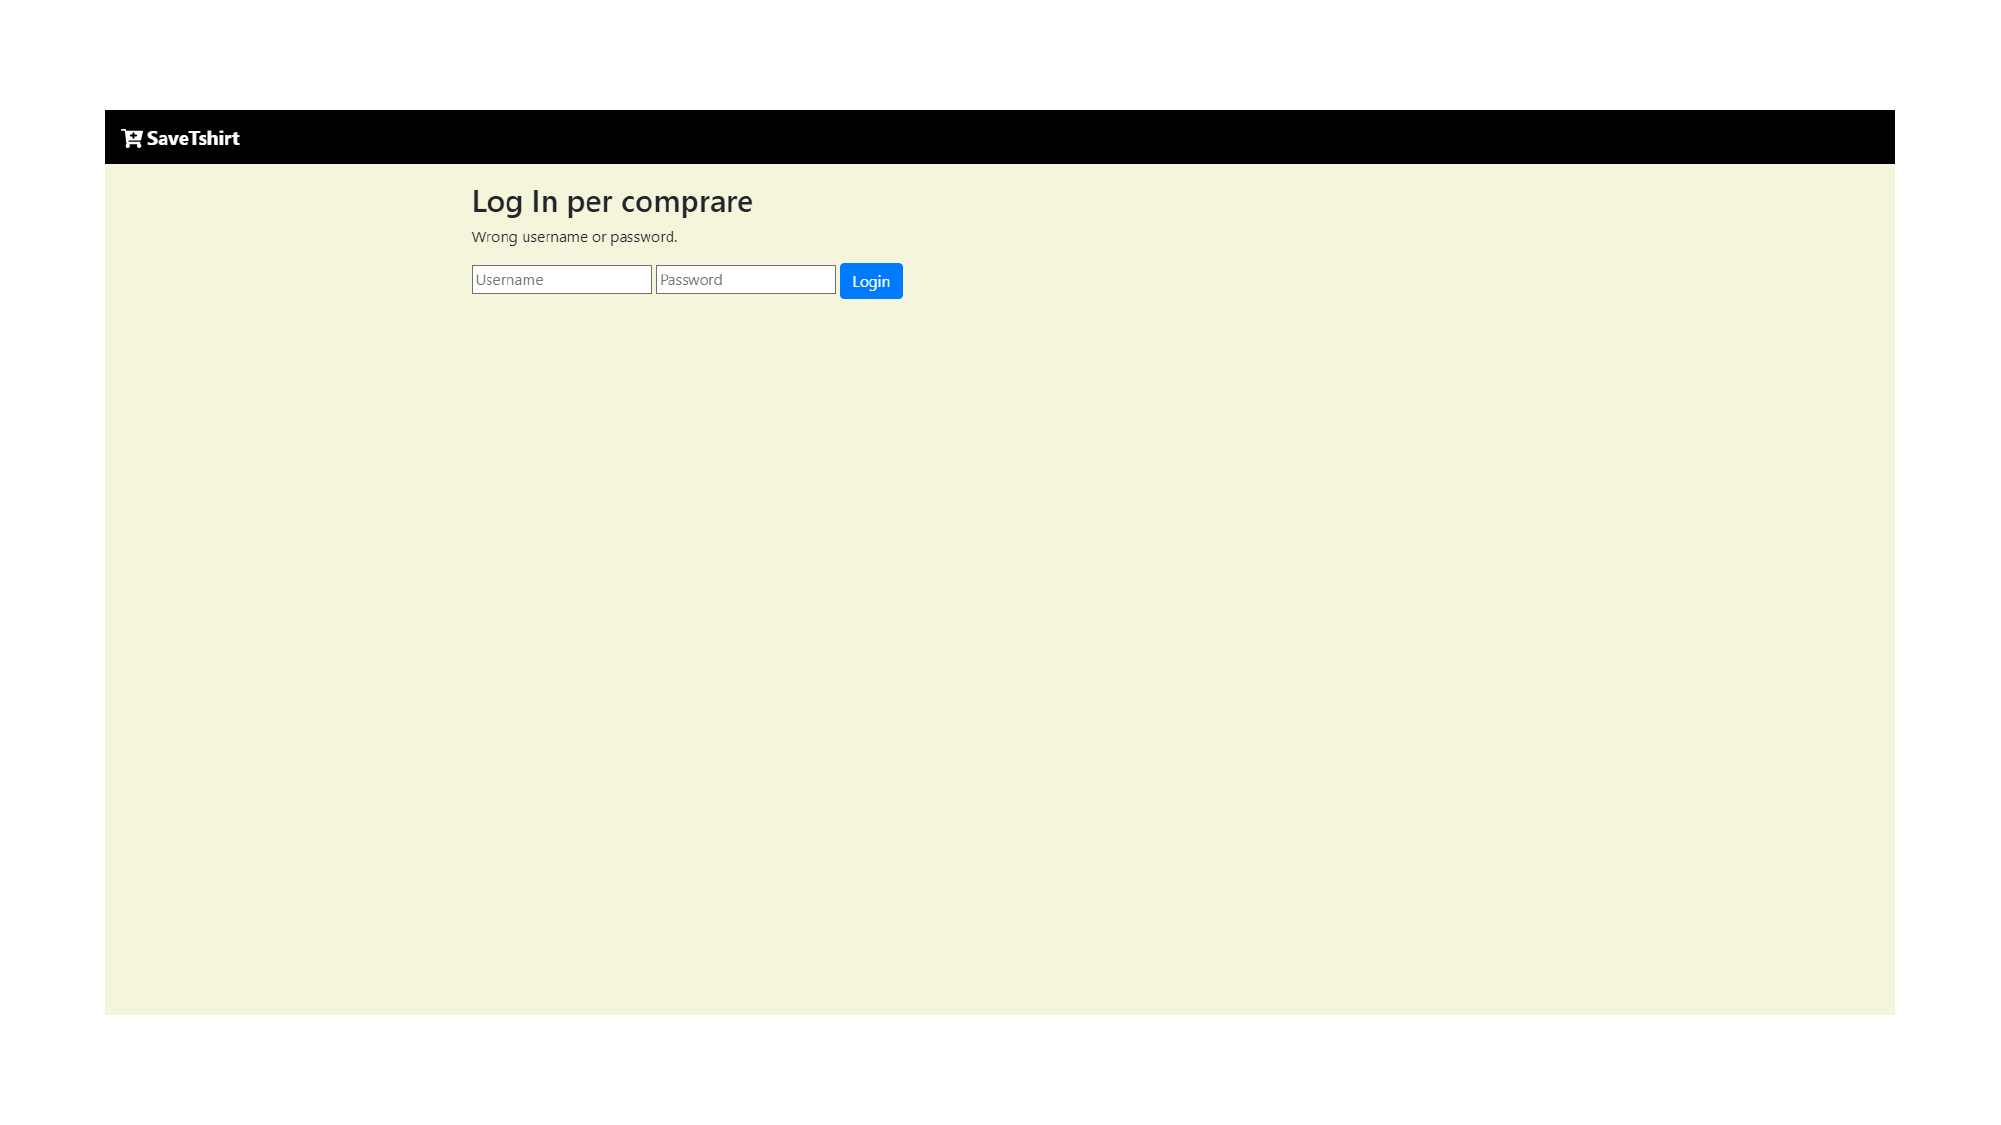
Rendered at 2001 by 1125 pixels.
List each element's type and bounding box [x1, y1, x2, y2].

picture [105, 110, 1895, 1015]
